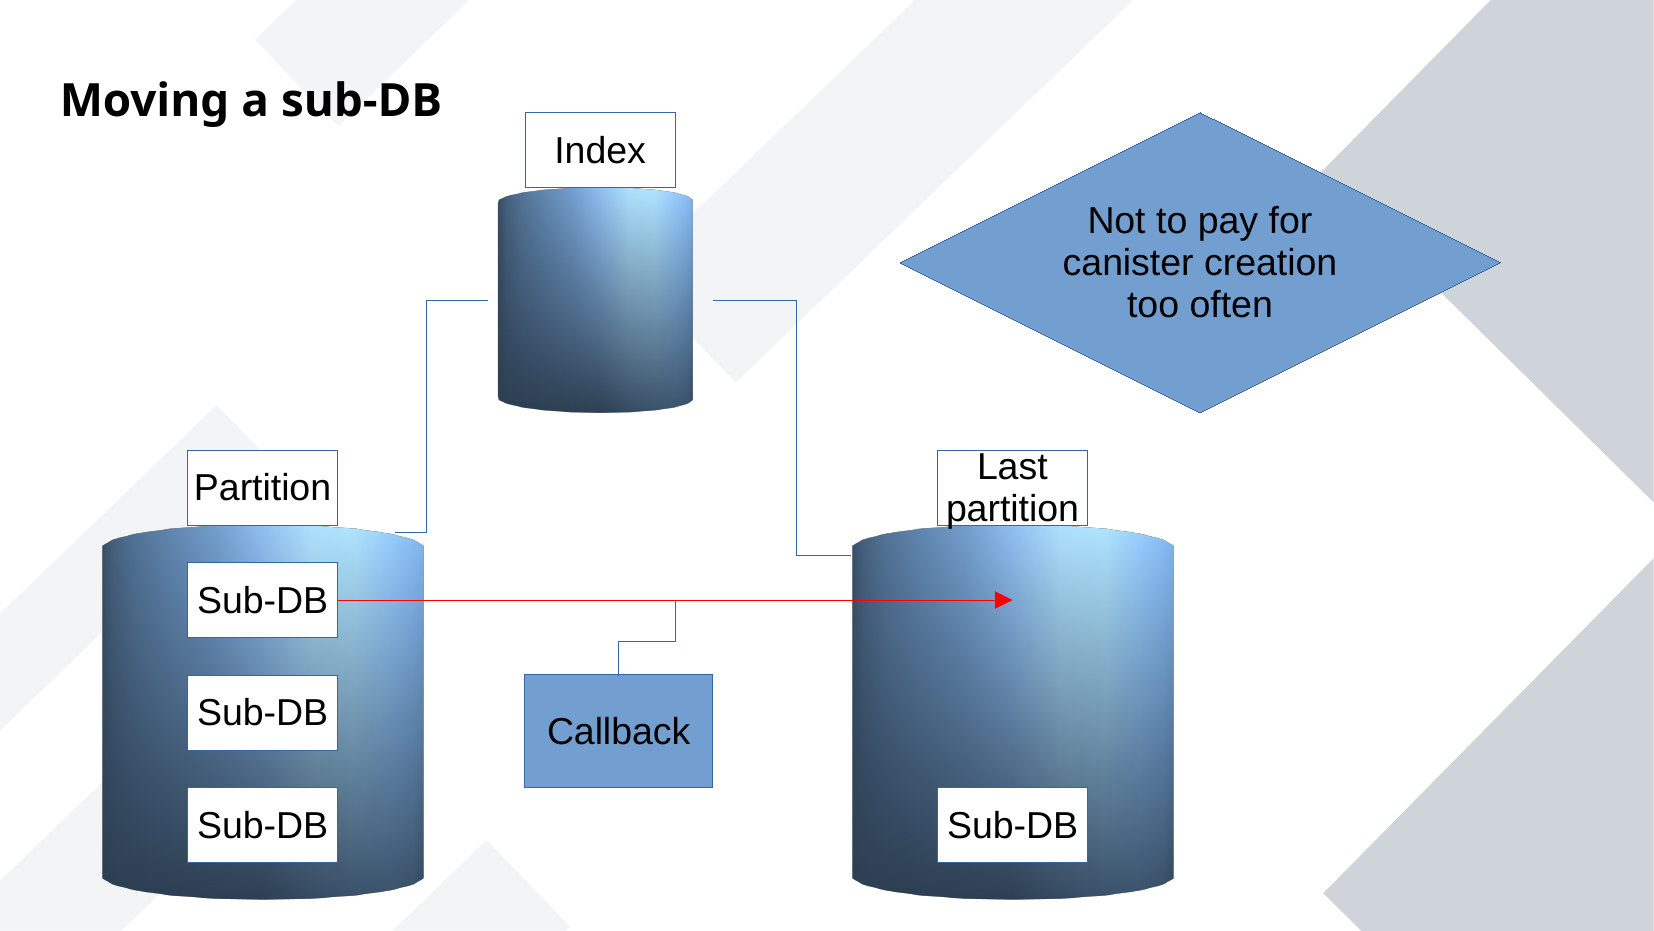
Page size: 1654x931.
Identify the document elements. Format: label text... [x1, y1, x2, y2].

text_box Moving a sub-DB [45, 60, 631, 138]
text_box Index [525, 112, 676, 188]
text_box Callback [524, 674, 713, 788]
text_box Last partition [937, 450, 1088, 526]
text_box Partition [187, 450, 338, 526]
text_box Sub-DB [187, 787, 338, 863]
text_box Not to pay for canister creation too often [900, 112, 1501, 413]
text_box Sub-DB [937, 787, 1088, 863]
text_box Sub-DB [187, 562, 338, 638]
text_box Sub-DB [187, 675, 338, 751]
